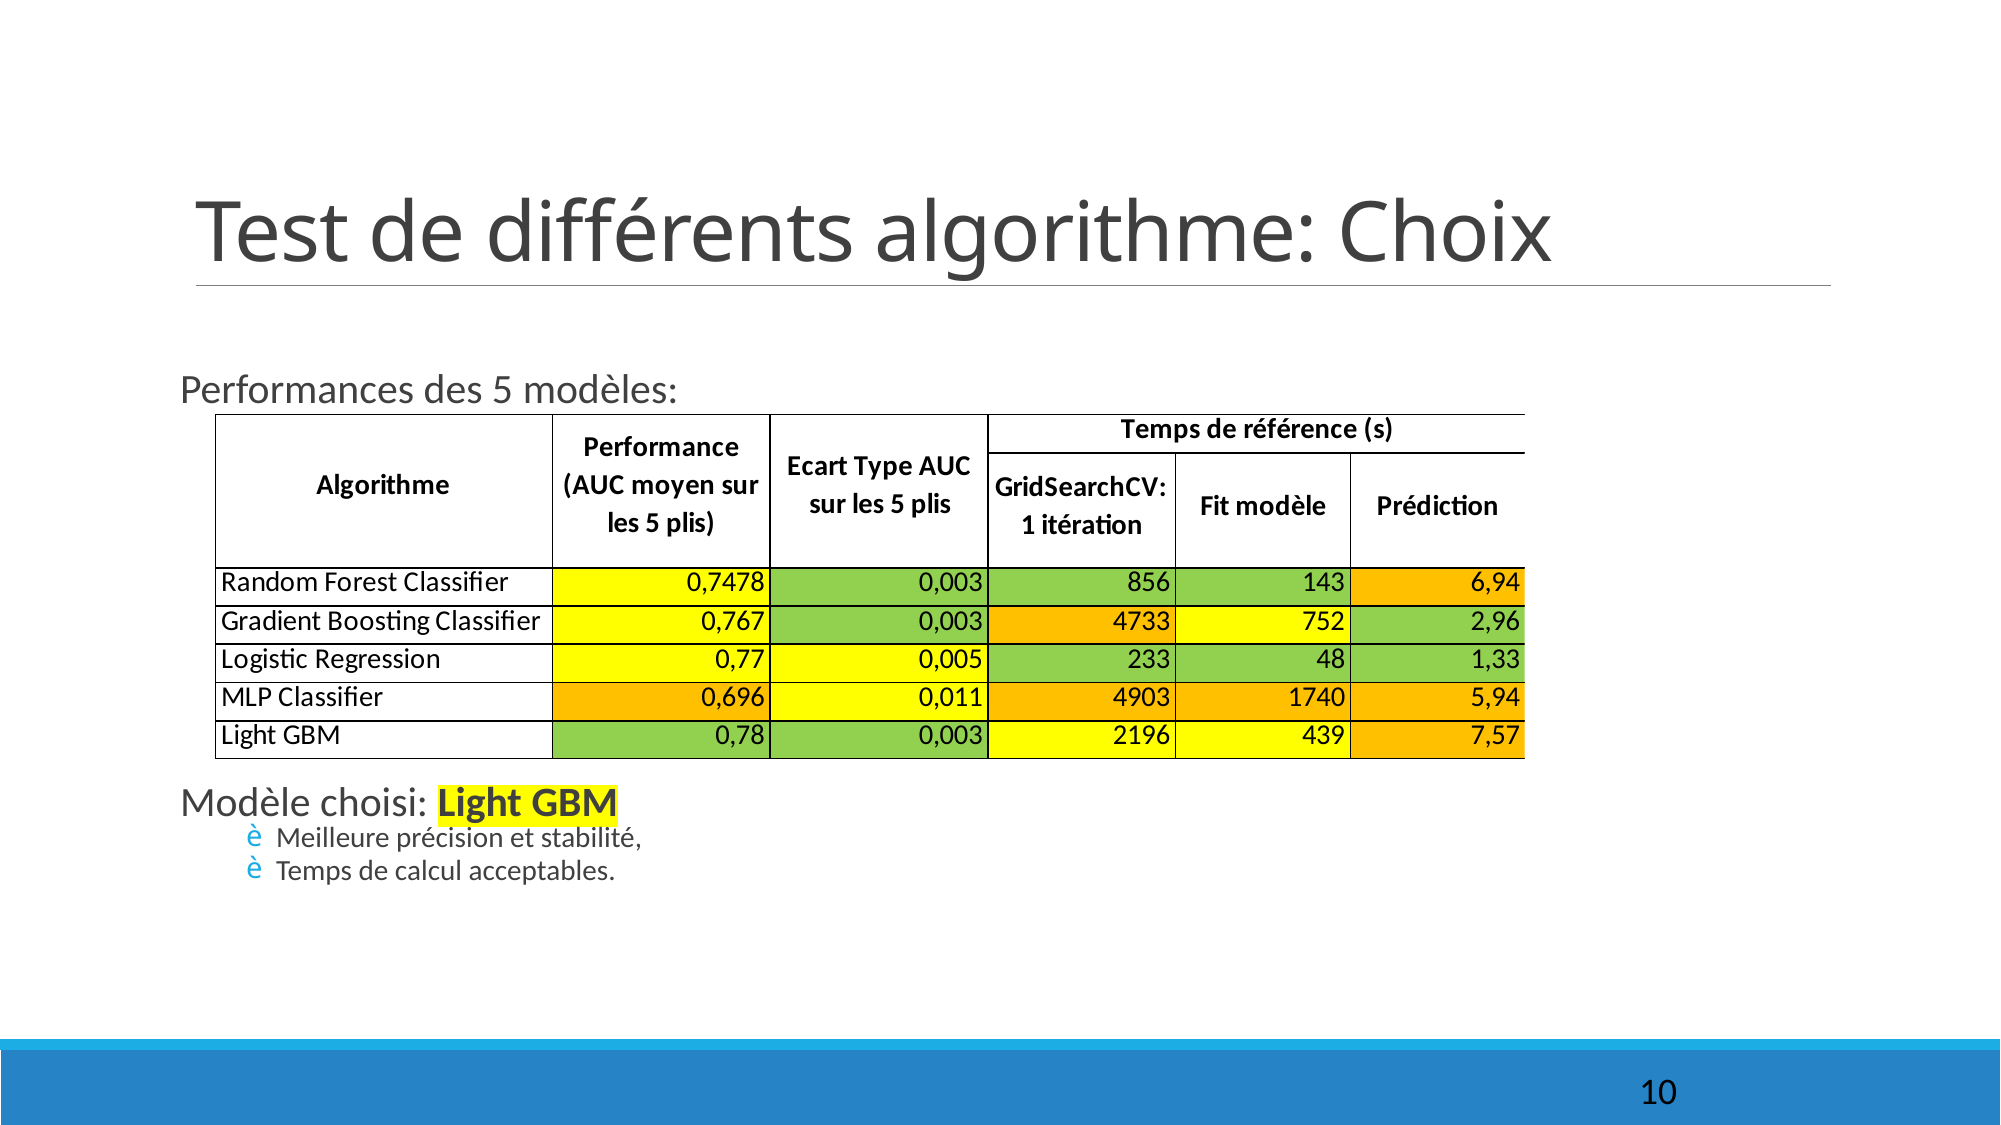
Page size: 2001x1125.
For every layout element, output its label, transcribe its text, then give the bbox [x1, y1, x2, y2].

title Test de différents algorithme: Choix [180, 47, 1831, 286]
picture [214, 413, 1527, 761]
text_box [1624, 1059, 1840, 1120]
list Performances des 5 modèles: Modèle choisi: Light GBM Meilleure précision et stabilité, Temps de calcul acceptables. [180, 368, 1831, 980]
